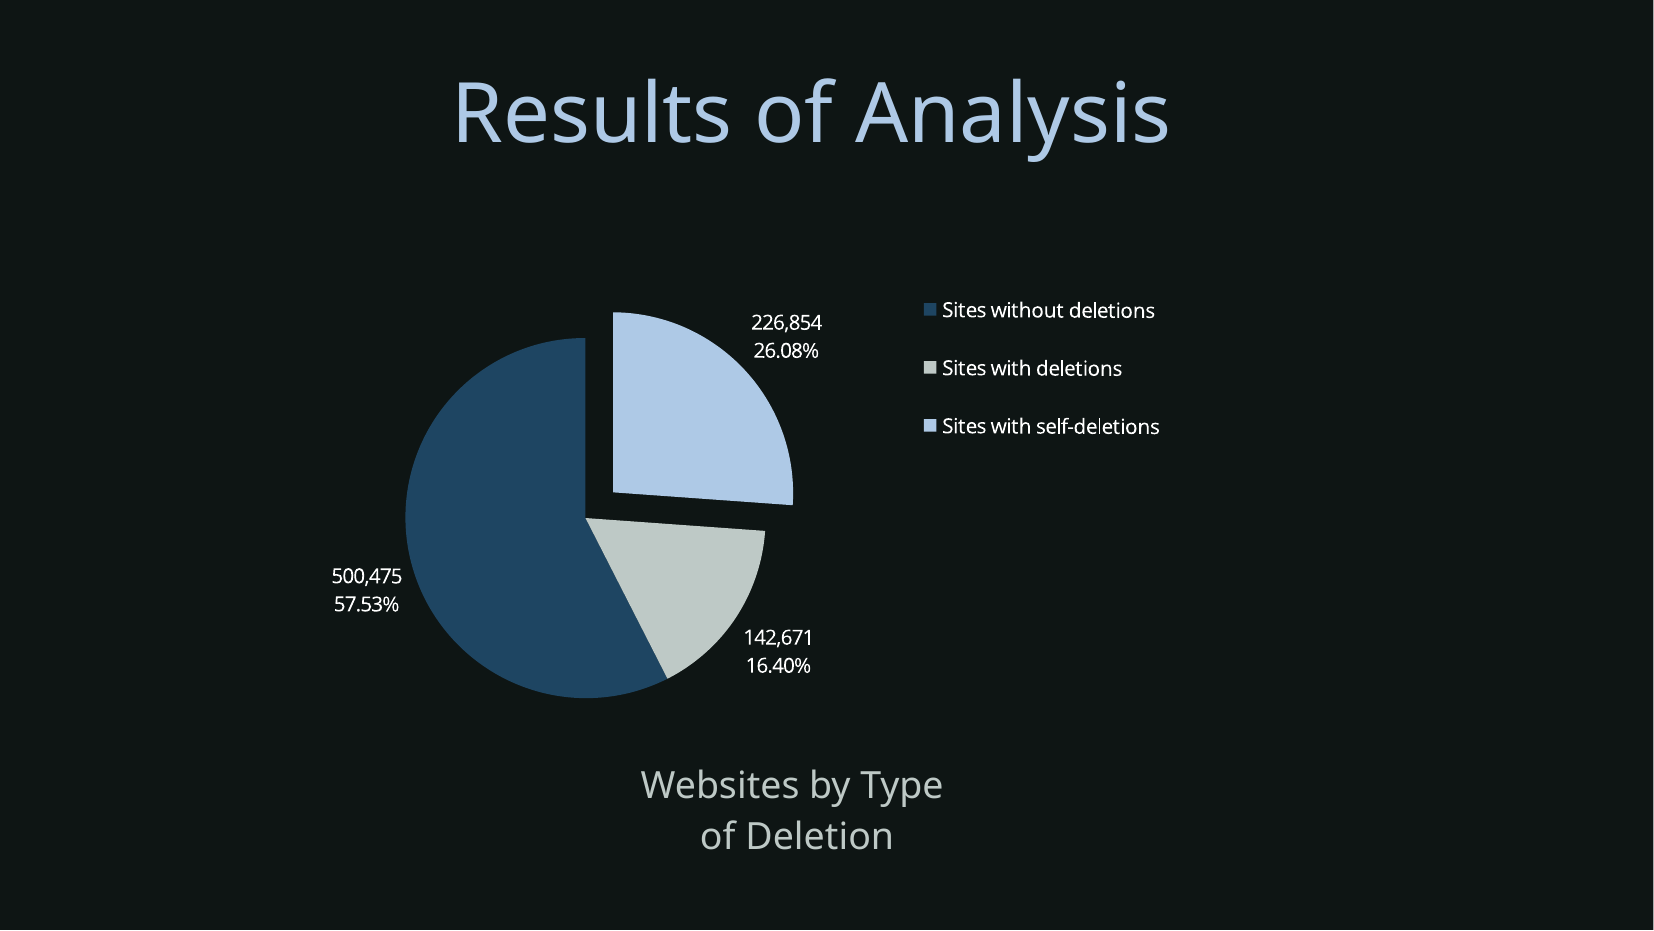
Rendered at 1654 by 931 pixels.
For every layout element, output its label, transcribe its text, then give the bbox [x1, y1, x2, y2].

title Results of Analysis [265, 14, 1359, 207]
chart [324, 248, 1241, 783]
text_box Websites by Type of Deletion [561, 751, 1034, 857]
